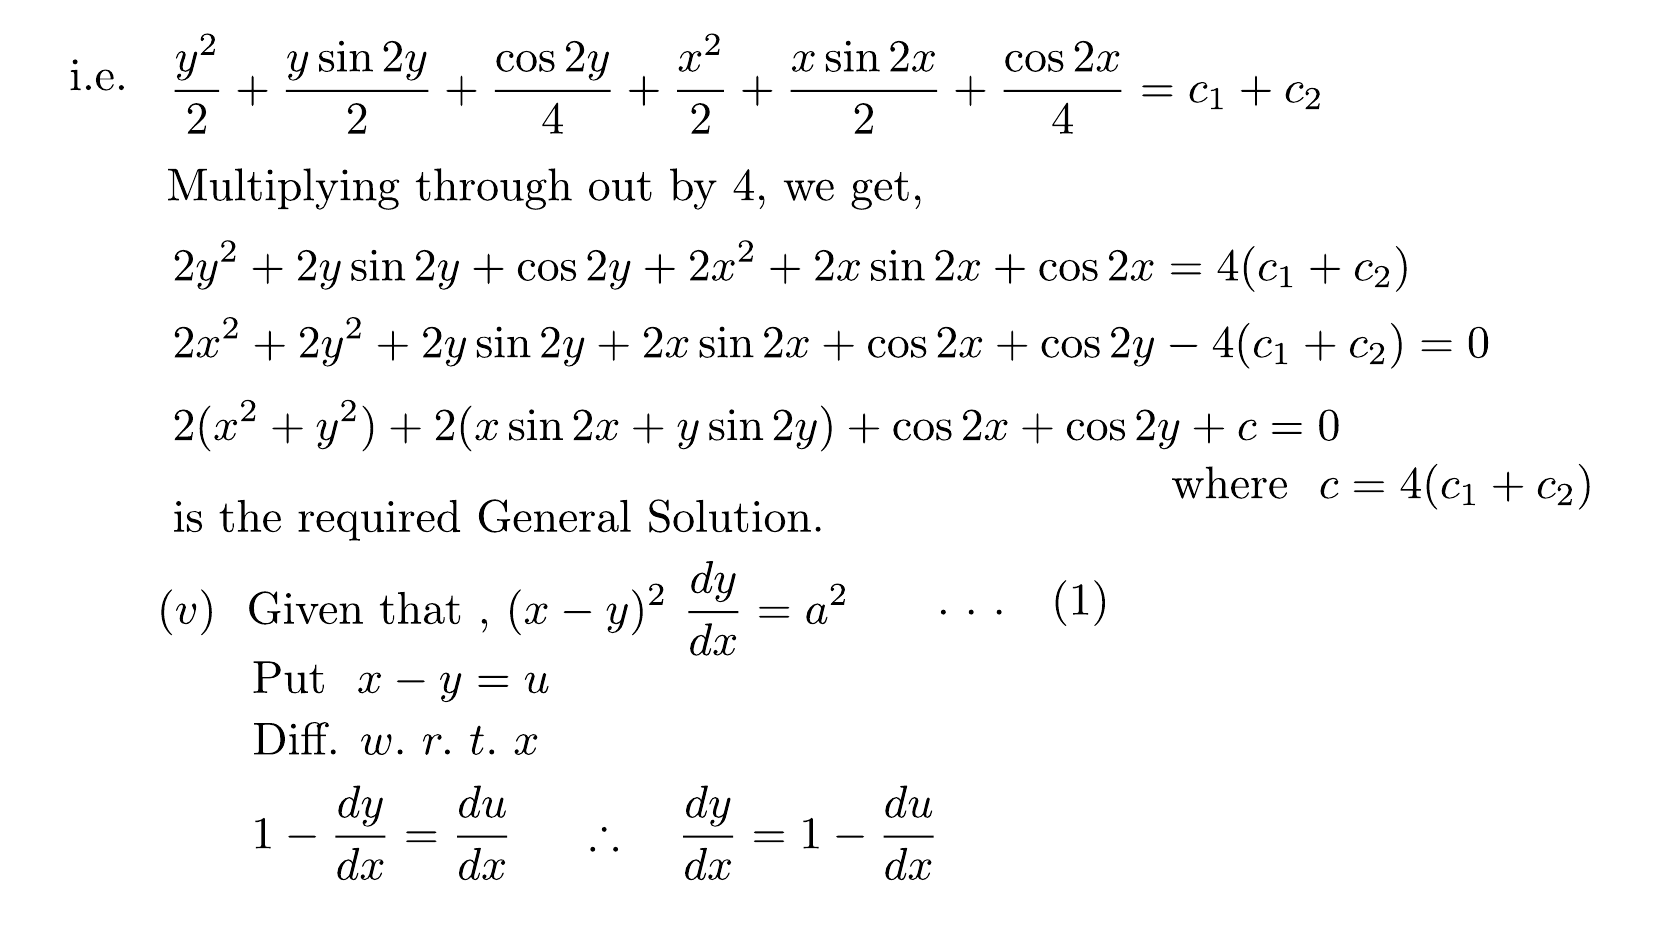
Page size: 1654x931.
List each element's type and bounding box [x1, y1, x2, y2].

title [47, 37, 1625, 898]
text_box [253, 661, 549, 703]
text_box [174, 499, 821, 541]
text_box [253, 785, 508, 881]
text_box [174, 240, 1407, 292]
text_box [174, 33, 1320, 134]
text_box [254, 722, 538, 755]
text_box [1172, 463, 1590, 510]
text_box [159, 561, 845, 656]
text_box [939, 580, 1105, 626]
text_box [590, 785, 934, 881]
text_box [174, 399, 1339, 452]
text_box [174, 317, 1489, 369]
text_box [168, 168, 921, 210]
text_box [70, 59, 124, 91]
